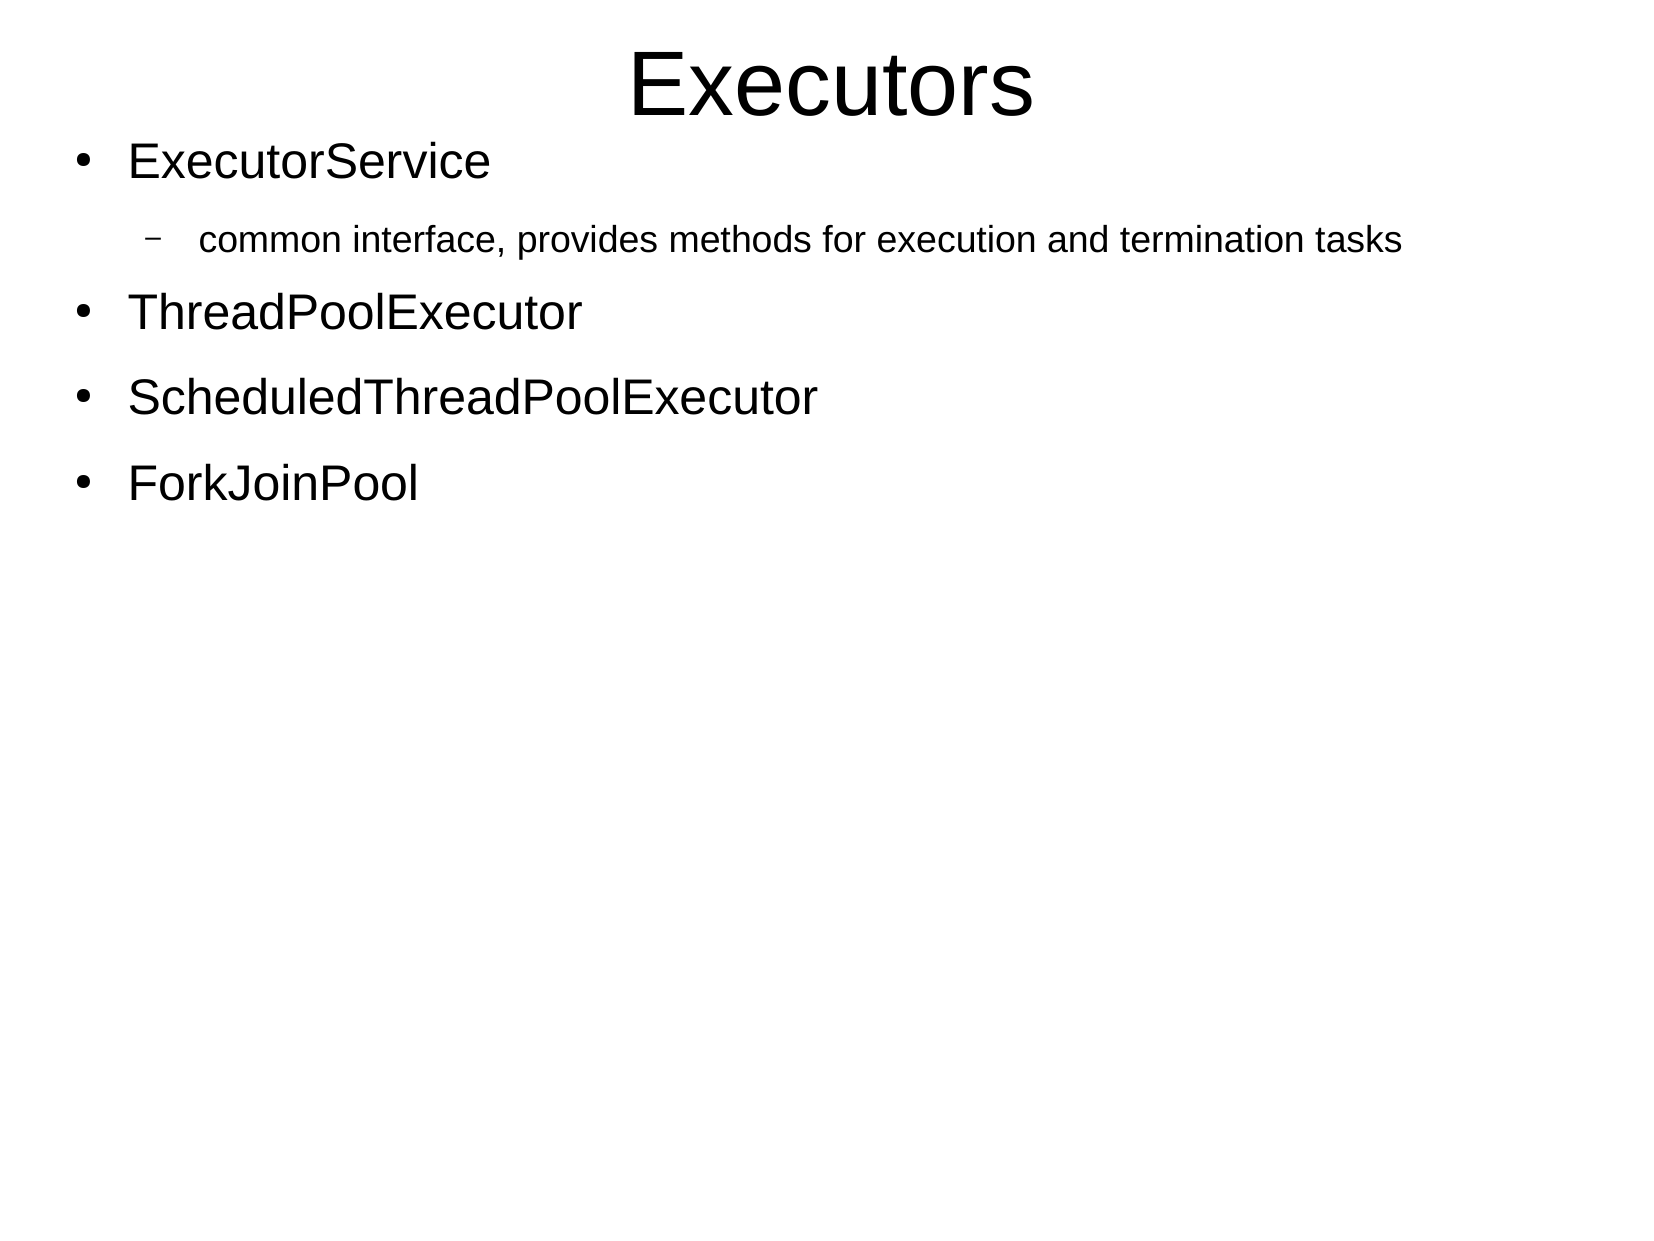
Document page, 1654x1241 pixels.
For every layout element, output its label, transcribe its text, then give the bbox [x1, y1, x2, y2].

list ExecutorService common interface, provides methods for execution and termination tasks ThreadPoolExecutor ScheduledThreadPoolExecutor ForkJoinPool [56, 133, 1546, 511]
title Executors [87, 32, 1576, 135]
